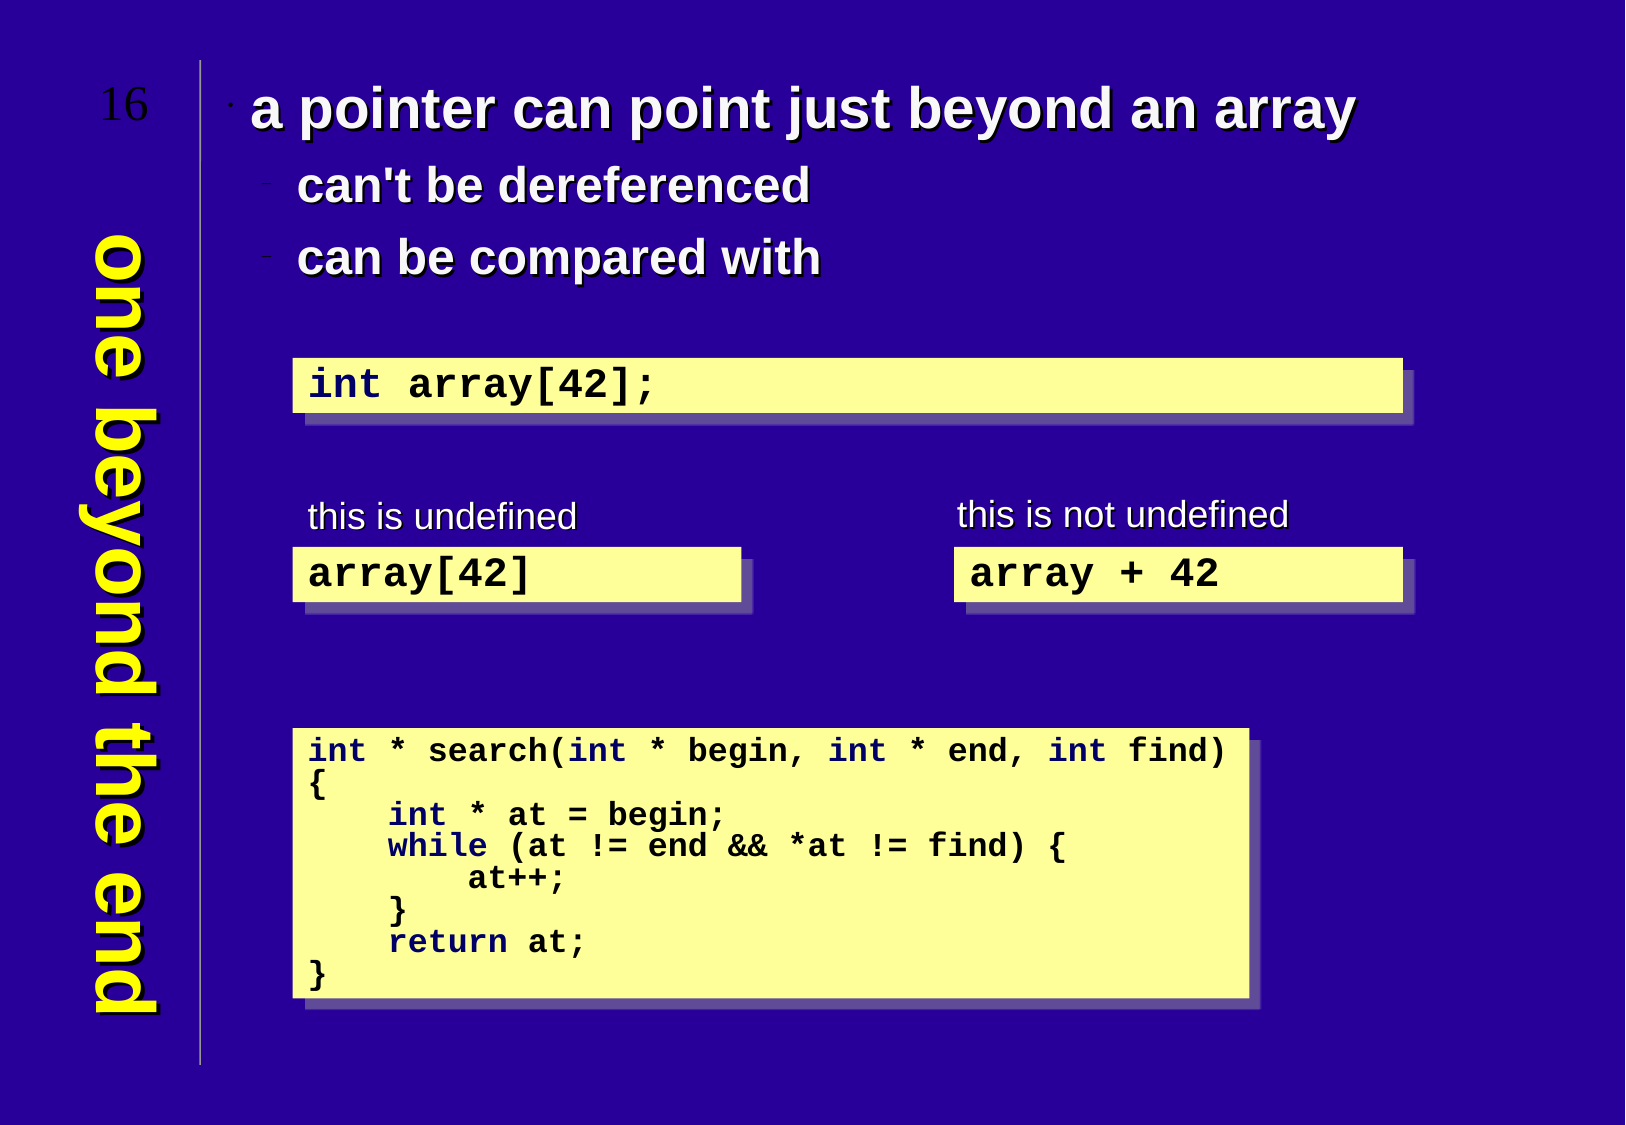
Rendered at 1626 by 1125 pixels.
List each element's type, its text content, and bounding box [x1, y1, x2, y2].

title one beyond the end [50, 187, 188, 1063]
text_box int array[42]; [292, 357, 1403, 413]
text_box array + 42 [954, 546, 1403, 603]
text_box this is not undefined [942, 482, 1380, 544]
text_box array[42] [292, 546, 742, 603]
text_box this is undefined [292, 484, 730, 545]
list a pointer can point just beyond an array can't be dereferenced can be compared with [212, 62, 1593, 1063]
text_box int * search(int * begin, int * end, int find) { int * at = begin; while (at != end && *at != find) { at++; } return at; } [292, 728, 1250, 999]
